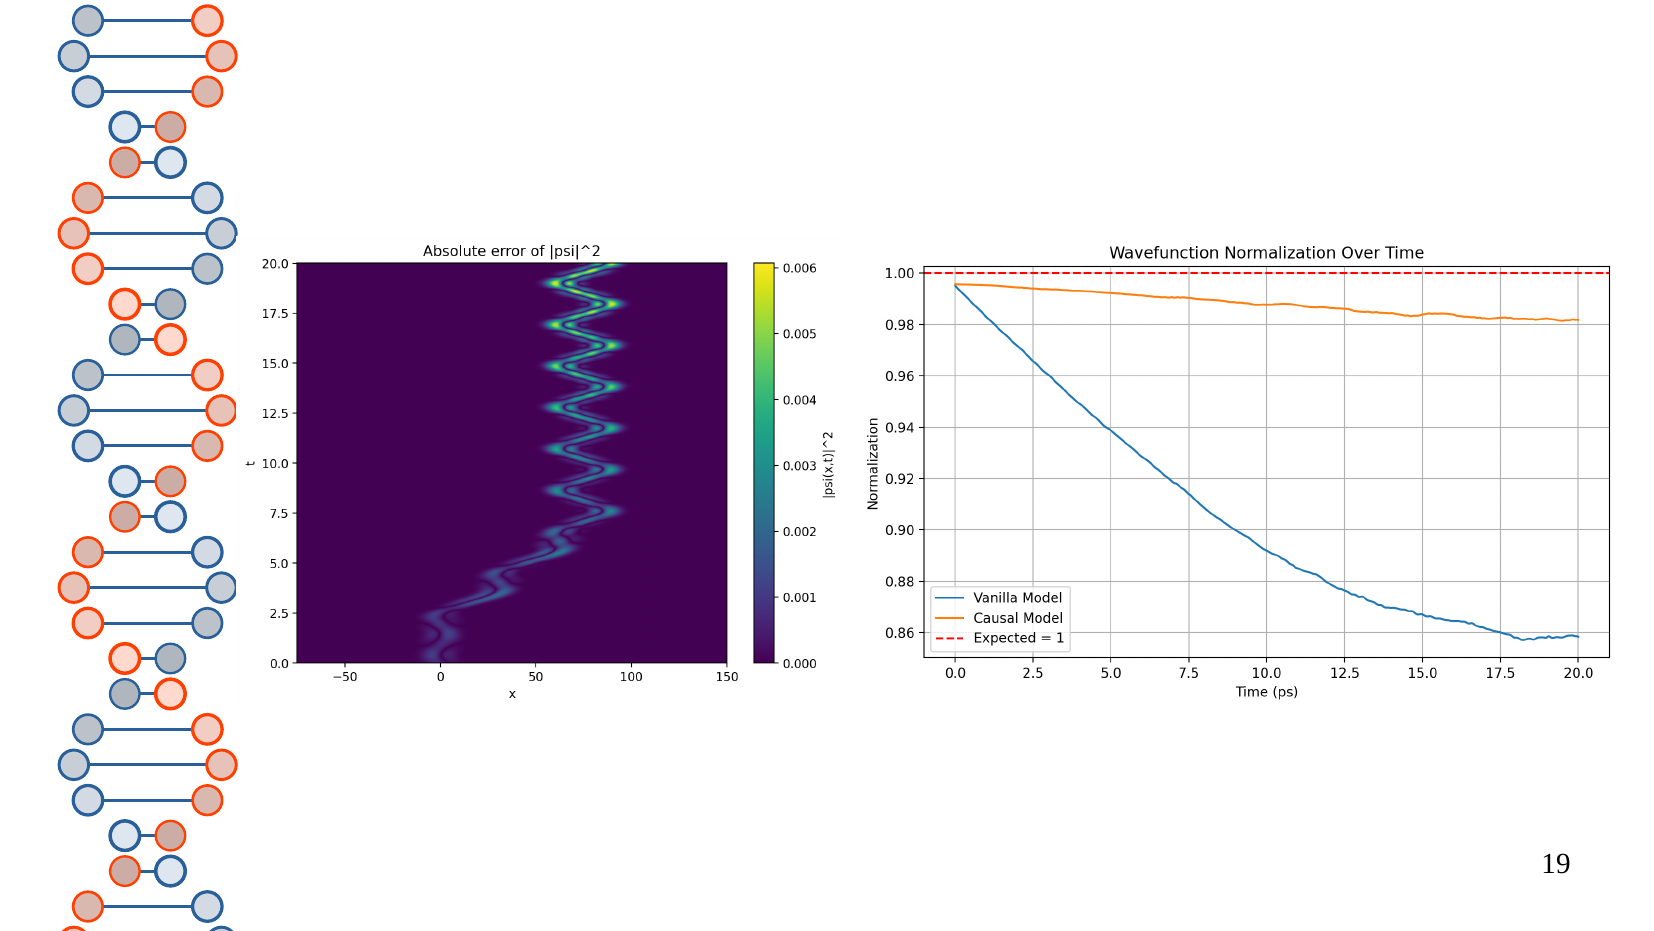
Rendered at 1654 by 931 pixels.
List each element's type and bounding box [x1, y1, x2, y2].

picture [236, 236, 842, 709]
picture [856, 236, 1619, 709]
